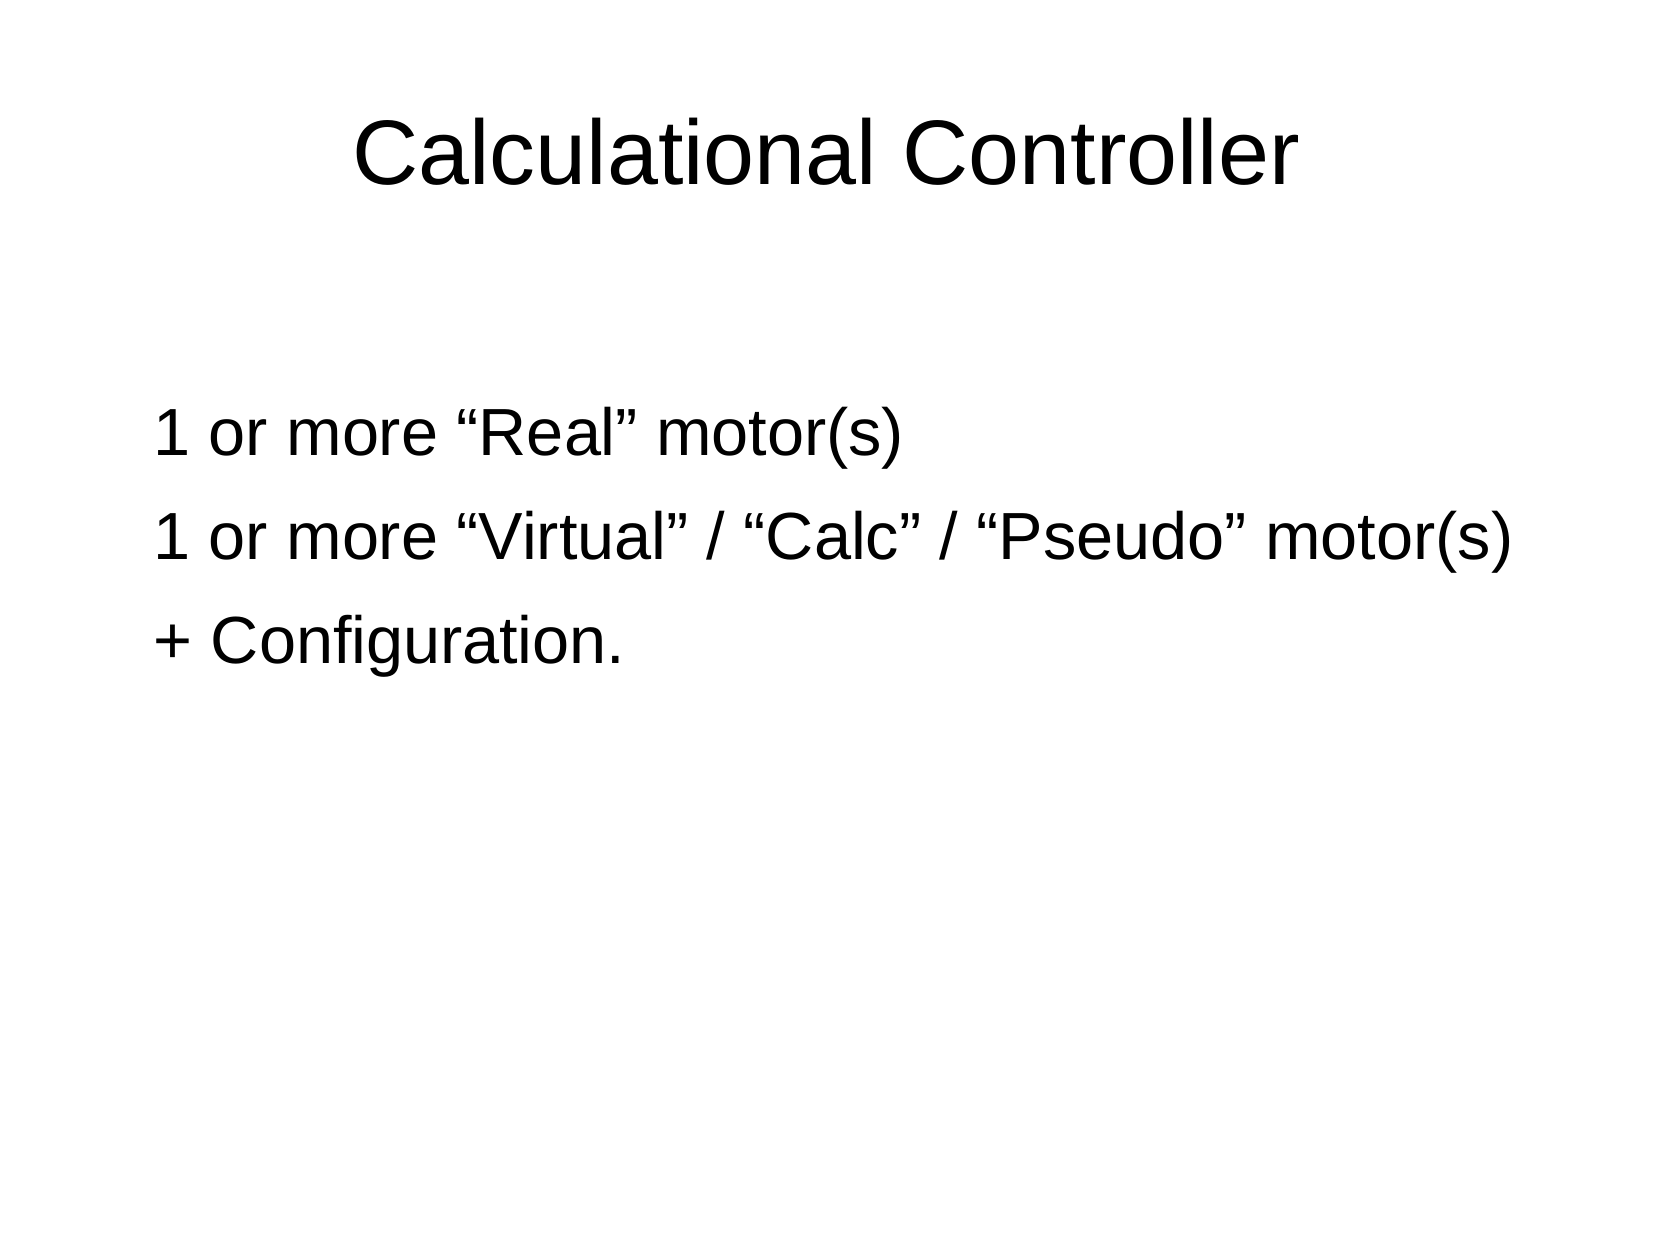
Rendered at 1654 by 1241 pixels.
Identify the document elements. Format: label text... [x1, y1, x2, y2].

list 1 or more “Real” motor(s) 1 or more “Virtual” / “Calc” / “Pseudo” motor(s) + Configuration. [82, 290, 1571, 1010]
title Calculational Controller [82, 49, 1571, 257]
